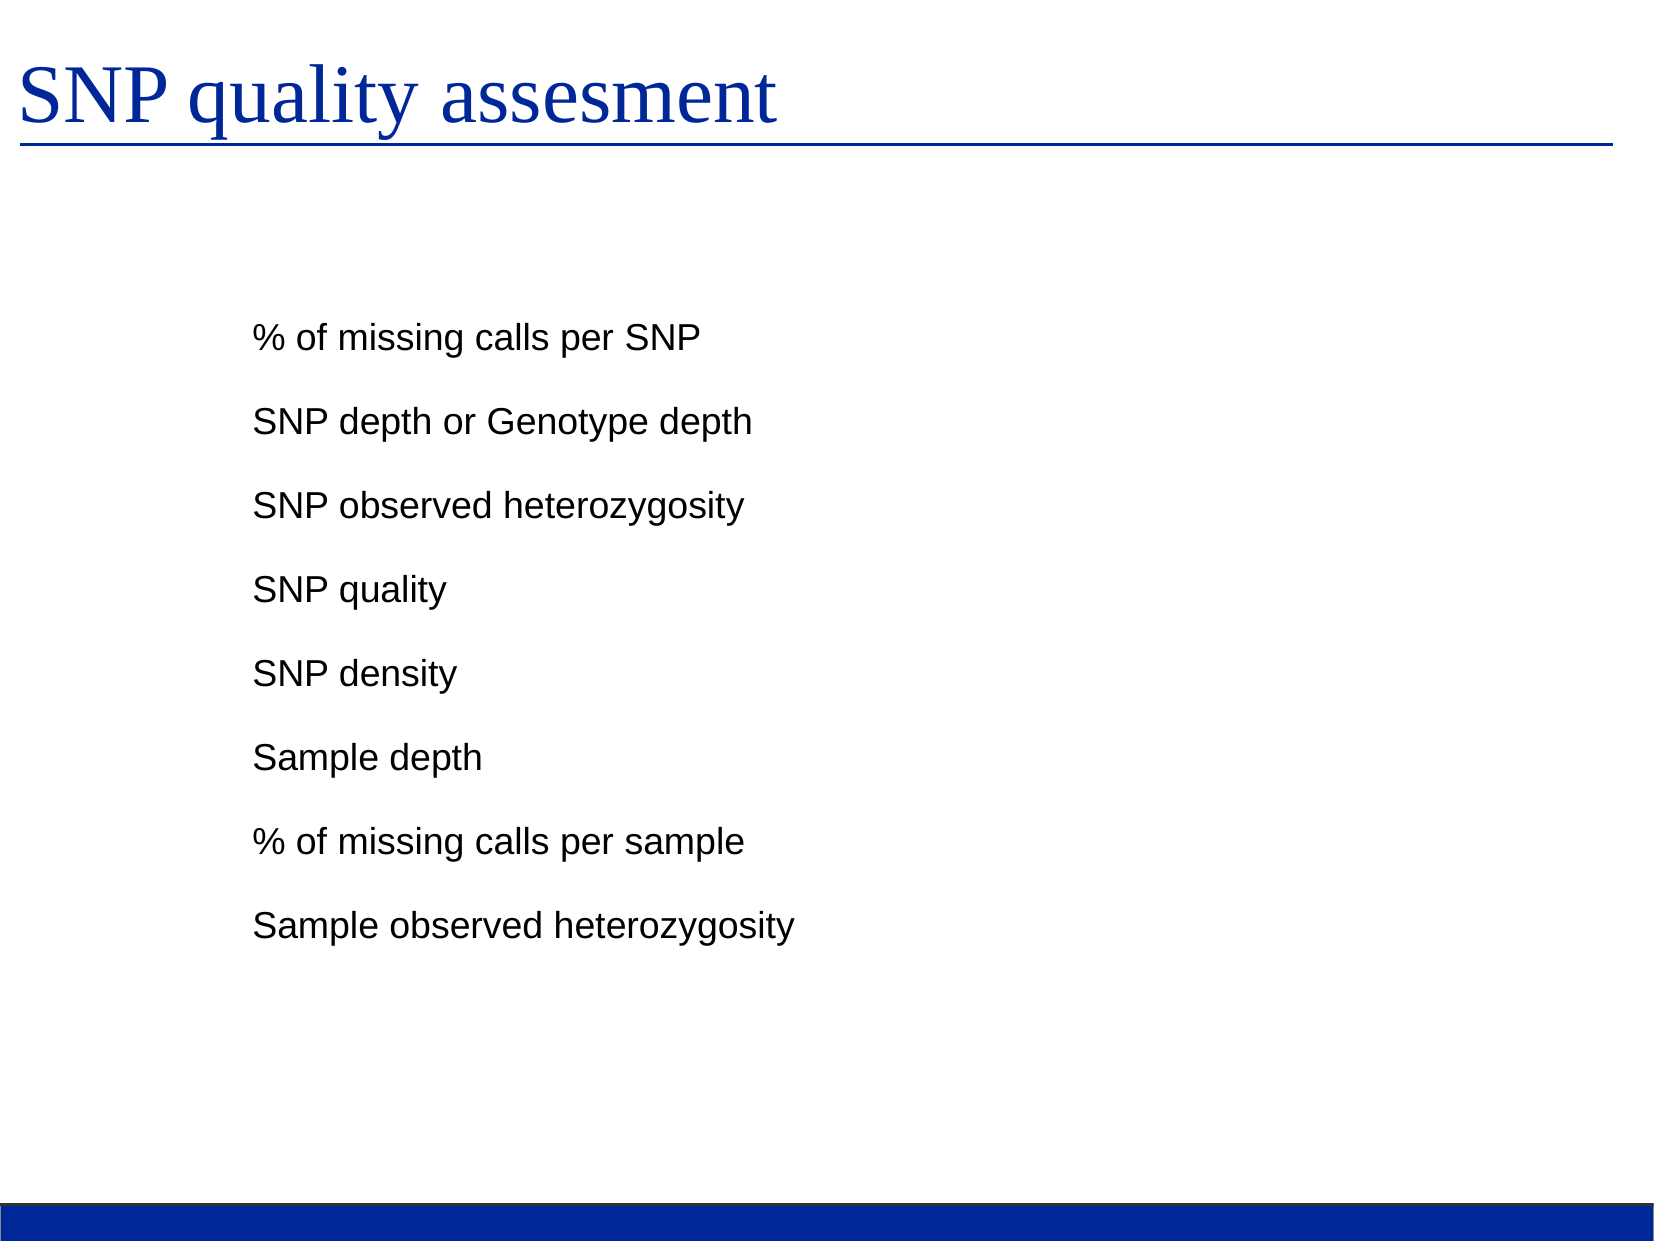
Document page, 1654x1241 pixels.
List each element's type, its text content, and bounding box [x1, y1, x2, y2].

text_box % of missing calls per SNP SNP depth or Genotype depth SNP observed heterozygosity SNP quality SNP density Sample depth % of missing calls per sample Sample observed heterozygosity [153, 225, 1063, 1123]
title SNP quality assesment [17, 0, 1589, 198]
